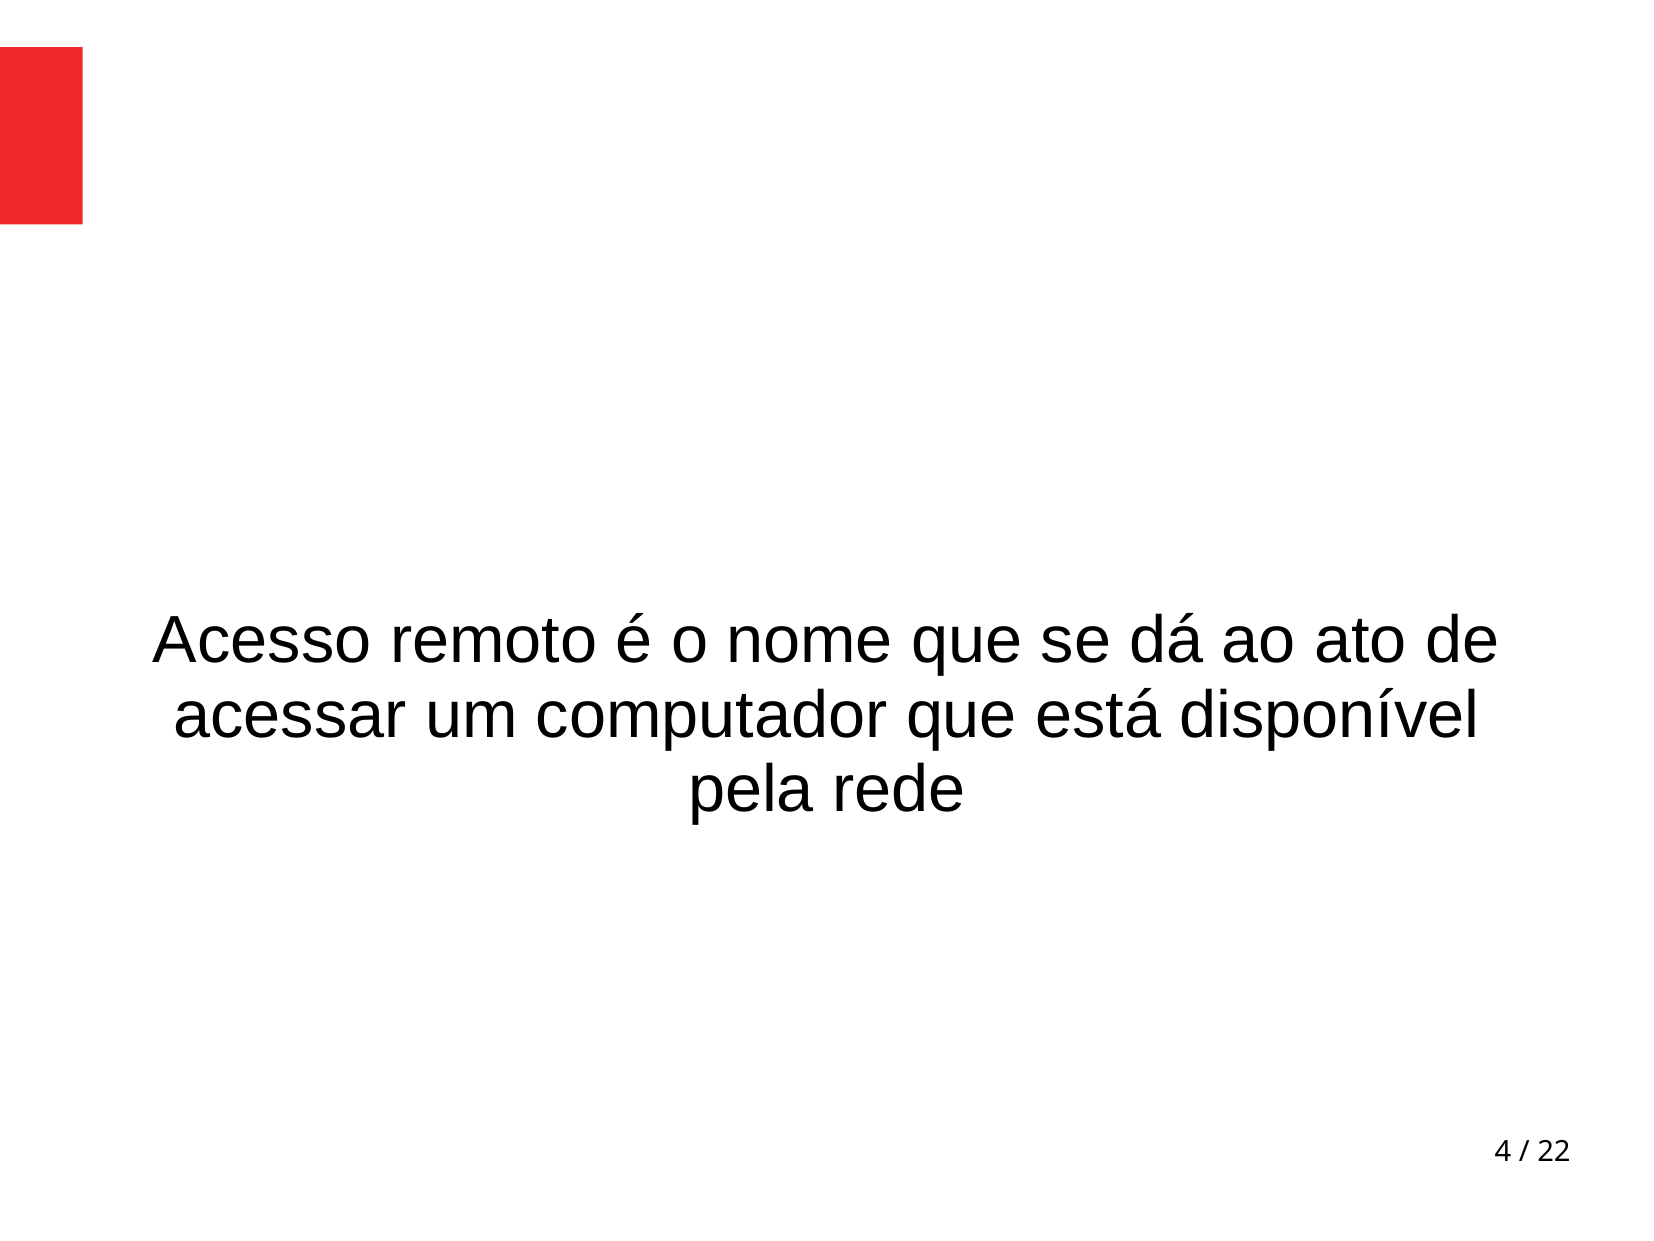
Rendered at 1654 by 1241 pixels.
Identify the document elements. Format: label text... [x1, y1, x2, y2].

subtitle Acesso remoto é o nome que se dá ao ato de acessar um computador que está disponível pela rede [118, 354, 1536, 1074]
